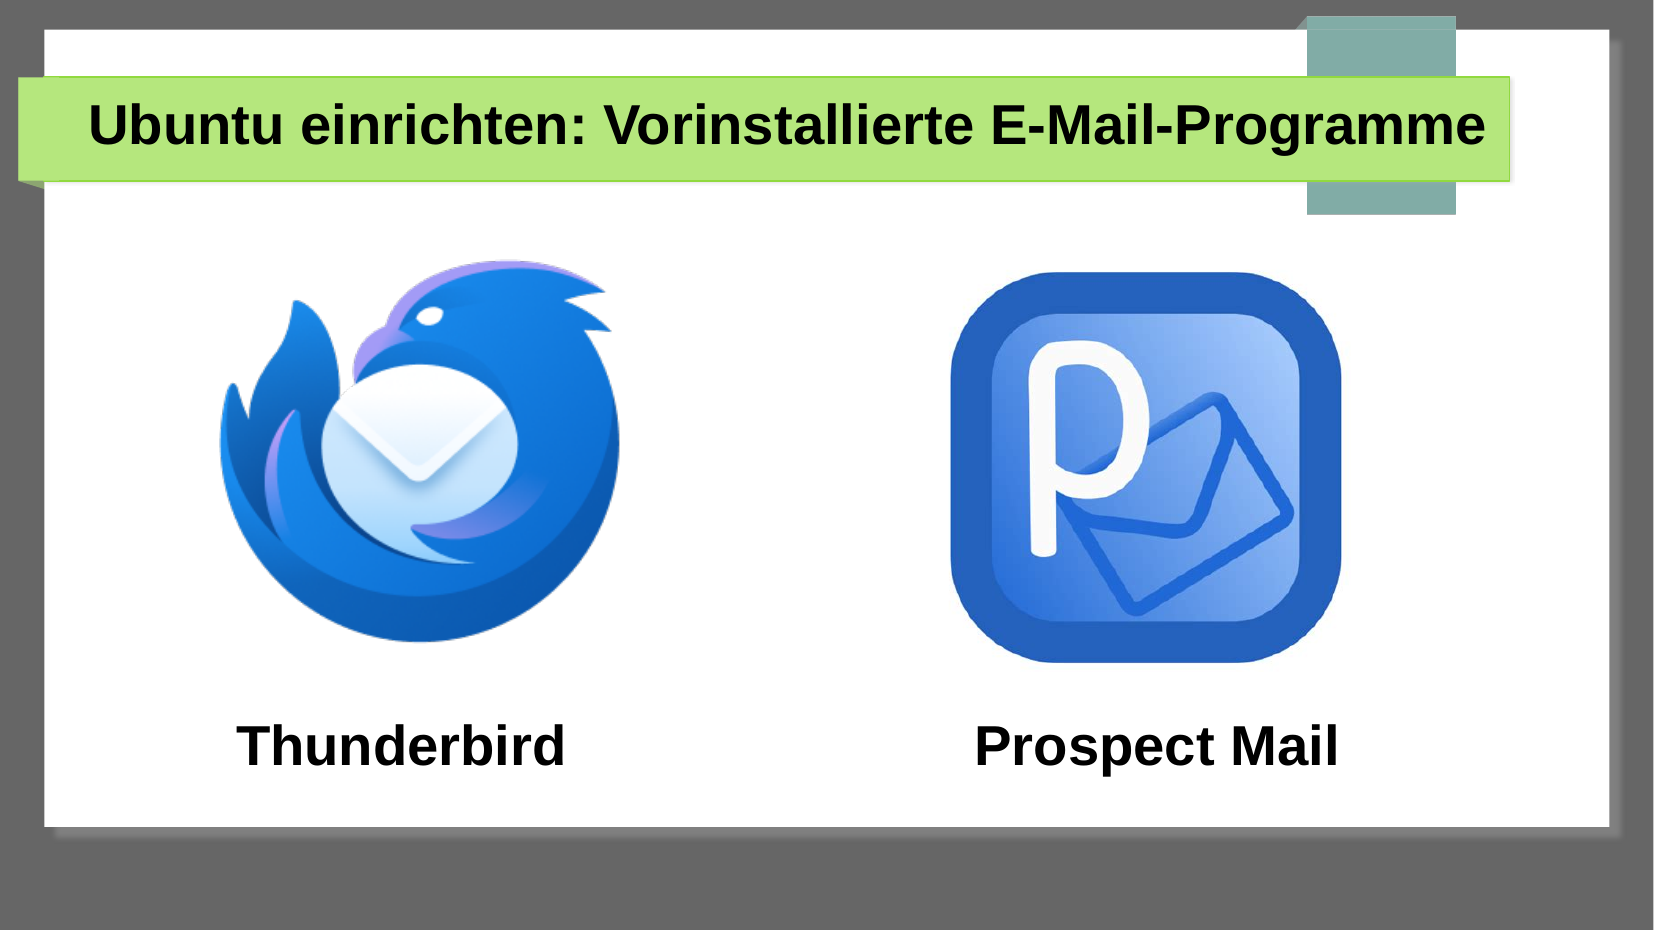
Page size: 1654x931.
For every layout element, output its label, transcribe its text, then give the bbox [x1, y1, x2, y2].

picture [934, 255, 1359, 680]
picture [218, 249, 621, 650]
title Prospect Mail [974, 682, 1359, 809]
title Ubuntu einrichten: Vorinstallierte E-Mail-Programme [88, 73, 1506, 178]
title Thunderbird [236, 693, 591, 798]
